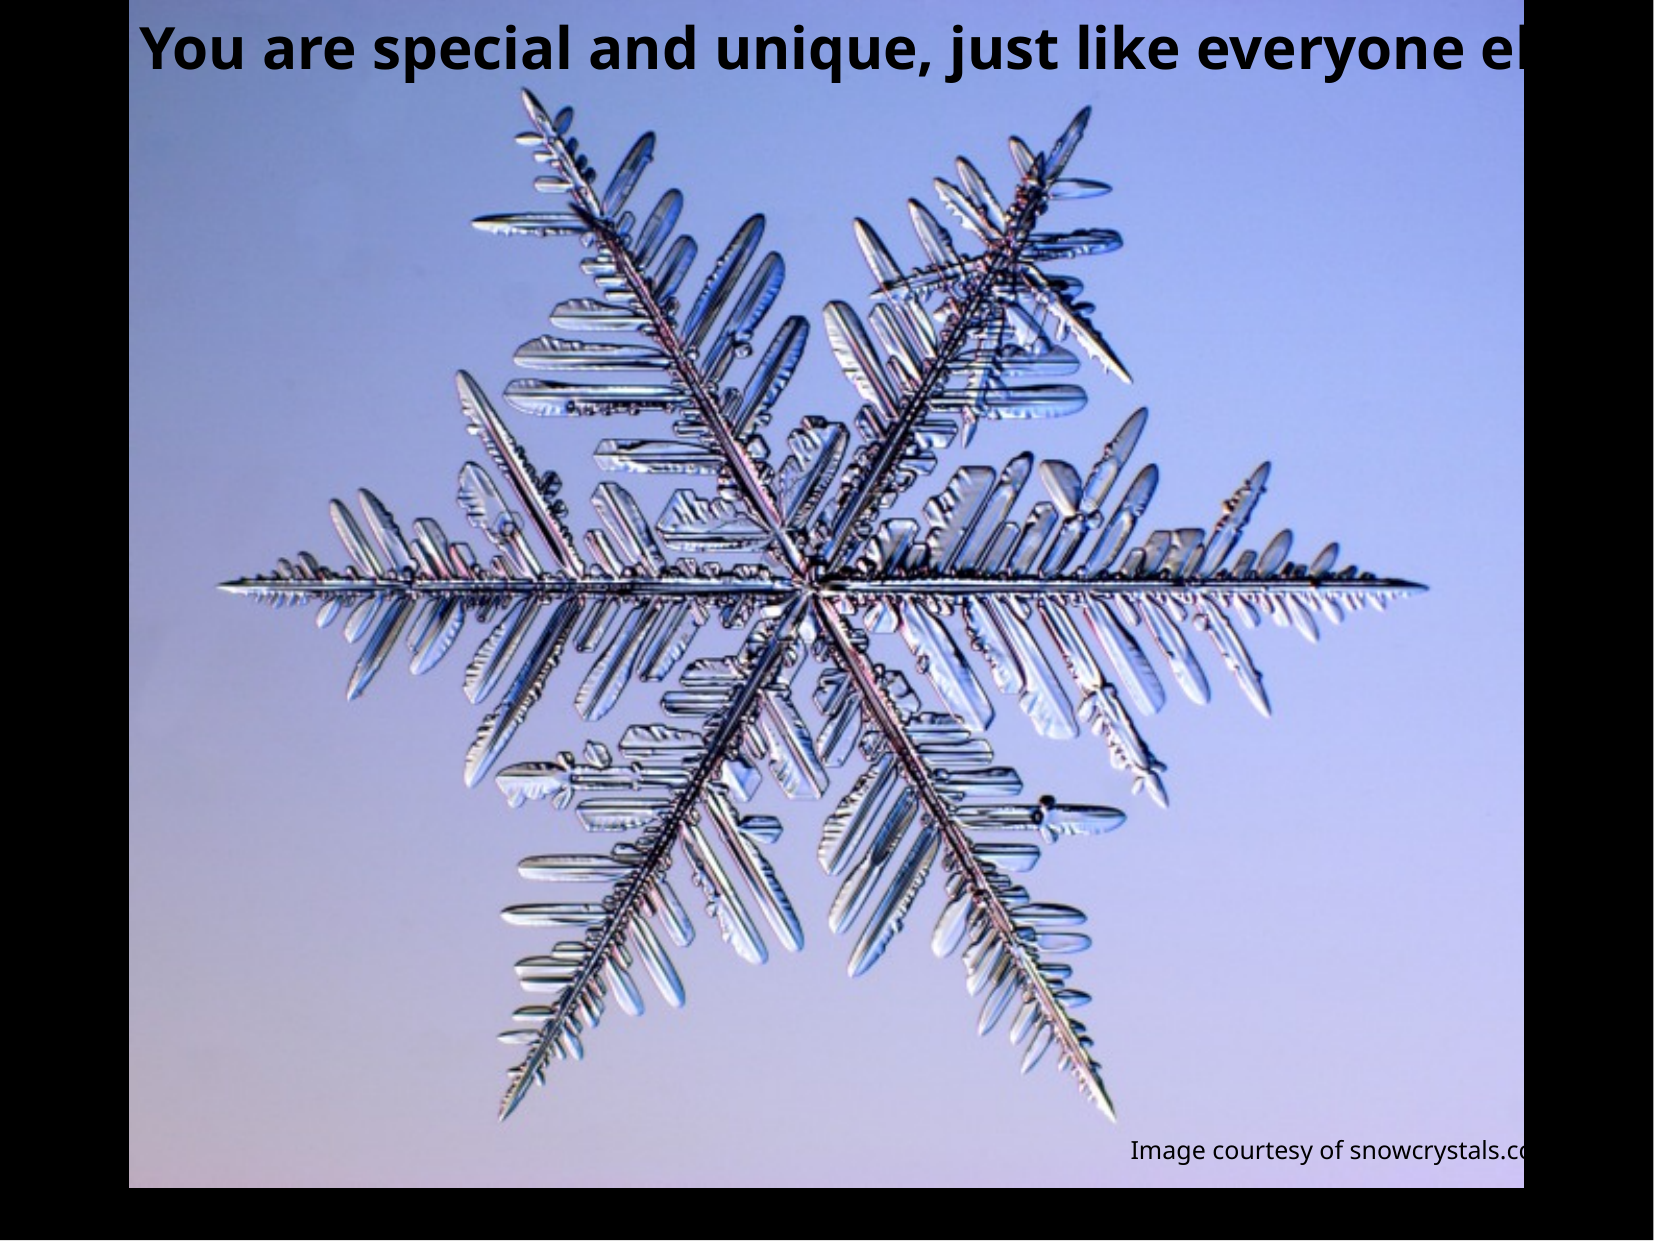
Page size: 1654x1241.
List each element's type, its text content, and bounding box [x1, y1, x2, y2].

text_box You are special and unique, just like everyone else. [124, 0, 1530, 85]
text_box Image courtesy of snowcrystals.com [1115, 1125, 1538, 1171]
text_box [0, 0, 1654, 1241]
picture [129, 85, 1524, 1188]
